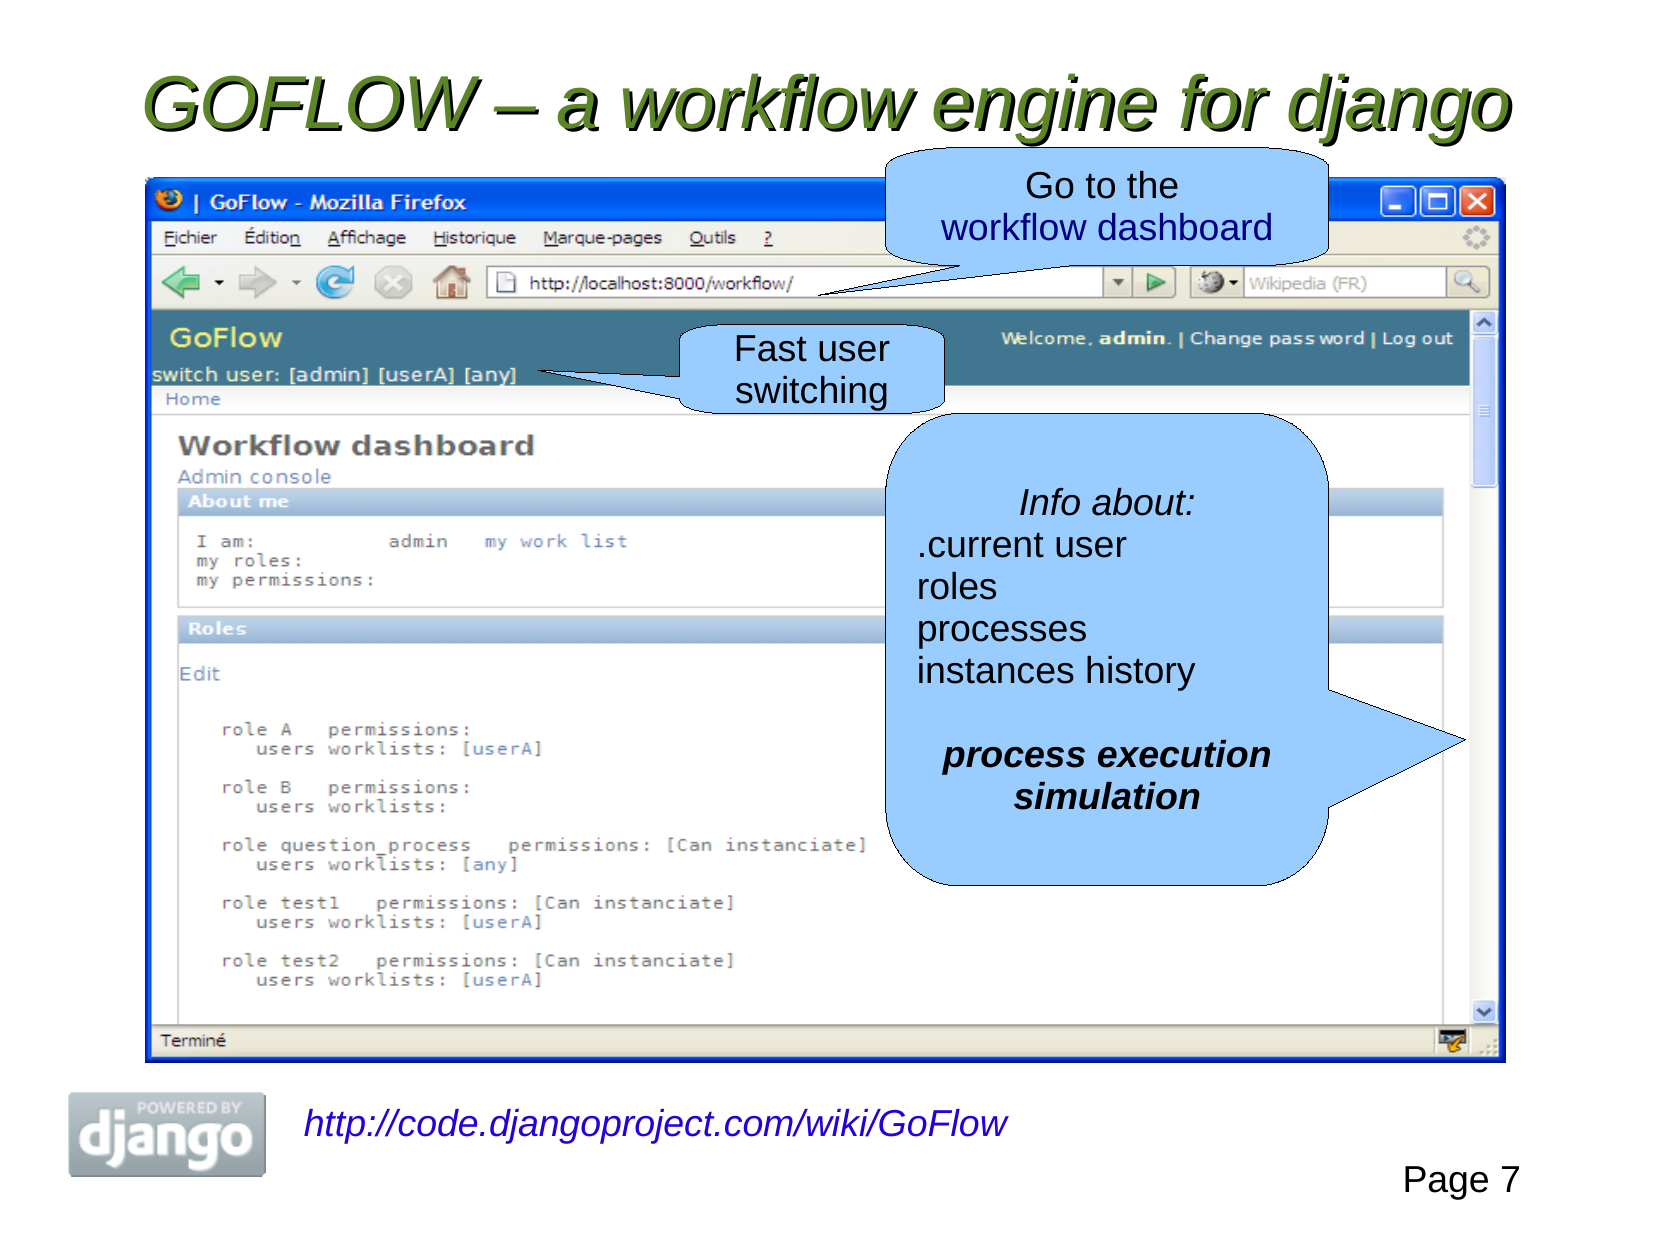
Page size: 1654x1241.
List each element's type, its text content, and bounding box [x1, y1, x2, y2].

text_box Info about: .current user roles processes instances history process execution simulation [885, 413, 1466, 886]
text_box Fast user switching [538, 324, 945, 414]
text_box http://code.djangoproject.com/wiki/GoFlow [288, 1094, 1023, 1152]
title GOFLOW – a workflow engine for django [82, 56, 1571, 148]
picture [145, 177, 1506, 1063]
text_box Go to the workflow dashboard [818, 147, 1329, 296]
text_box Page <numéro> [1387, 1151, 1654, 1223]
picture [68, 1092, 266, 1177]
